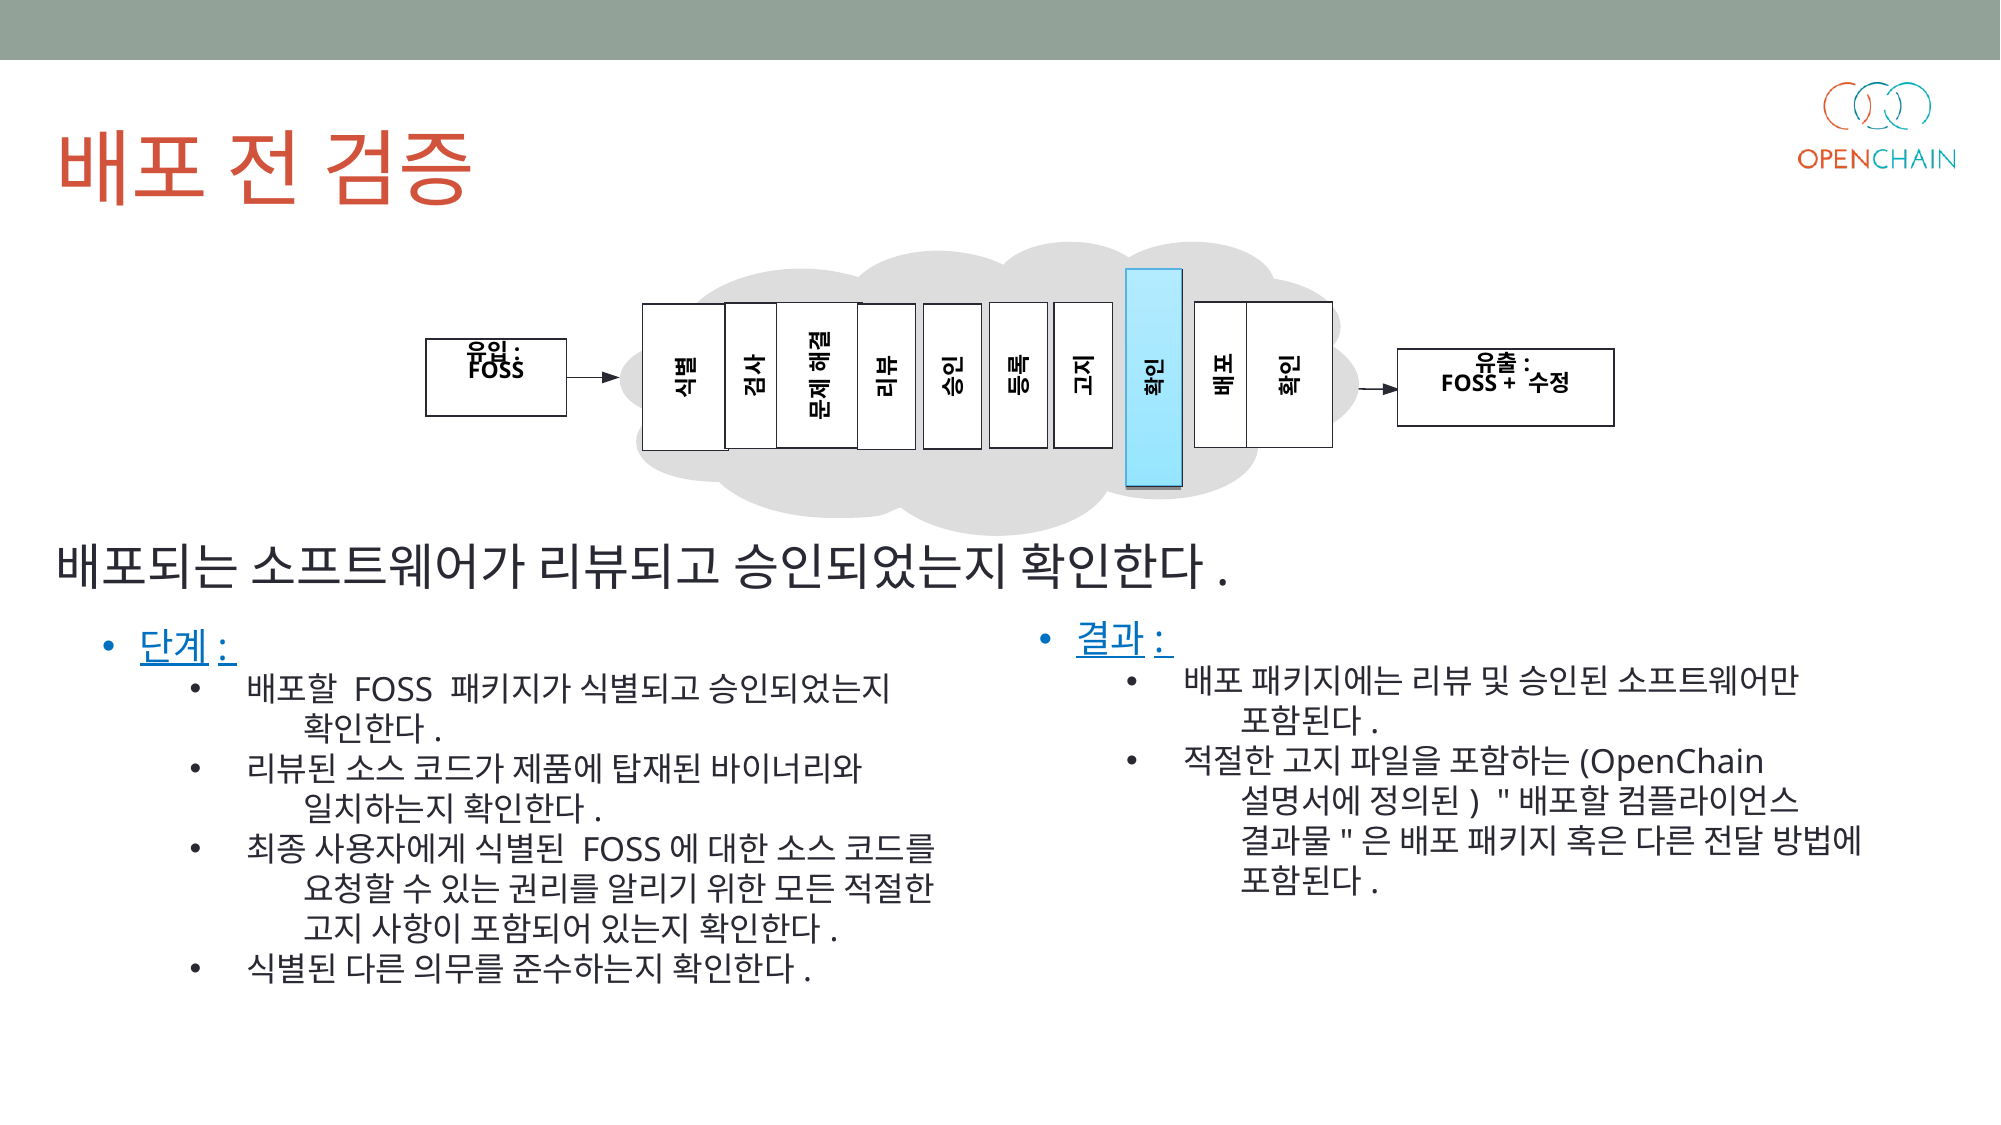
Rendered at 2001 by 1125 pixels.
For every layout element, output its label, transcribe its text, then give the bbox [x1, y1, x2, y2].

text_box 배포 전 검증 [40, 84, 1841, 248]
text_box 확인 [1247, 302, 1332, 448]
text_box 확인 [1126, 269, 1182, 486]
text_box 결과: 배포 패키지에는 리뷰 및 승인된 소프트웨어만 포함된다. 적절한 고지 파일을 포함하는(OpenChain 설명서에 정의된) "배포할 컴플라이언스 결과물"은 배포 패키지 혹은 다른 전달 방법에 포함된다. [1023, 612, 1898, 1053]
text_box 유출: FOSS + 수정 [1397, 349, 1614, 426]
text_box [619, 350, 643, 409]
text_box 고지 [1054, 303, 1112, 448]
text_box 배포 [1195, 302, 1247, 447]
text_box 승인 [923, 304, 981, 449]
text_box 리뷰 [857, 304, 915, 449]
text_box [1332, 305, 1360, 424]
text_box [636, 248, 1329, 528]
text_box 검사 [725, 303, 783, 449]
text_box 배포되는 소프트웨어가 리뷰되고 승인되었는지 확인한다. [40, 528, 2000, 603]
text_box 문제 해결 [777, 303, 862, 448]
text_box 단계: 배포할 FOSS 패키지가 식별되고 승인되었는지 확인한다. 리뷰된 소스 코드가 제품에 탑재된 바이너리와 일치하는지 확인한다. 최종 사용자에게 식별된 FOSS에 대한 소스 코드를 요청할 수 있는 권리를 알리기 위한 모든 적절한 고지 사항이 포함되어 있는지 확인한다. 식별된 다른 의무를 준수하는지 확인한다. [86, 620, 983, 1075]
text_box 식별 [643, 304, 729, 451]
text_box 유입: FOSS [426, 339, 566, 416]
text_box 등록 [989, 303, 1048, 448]
